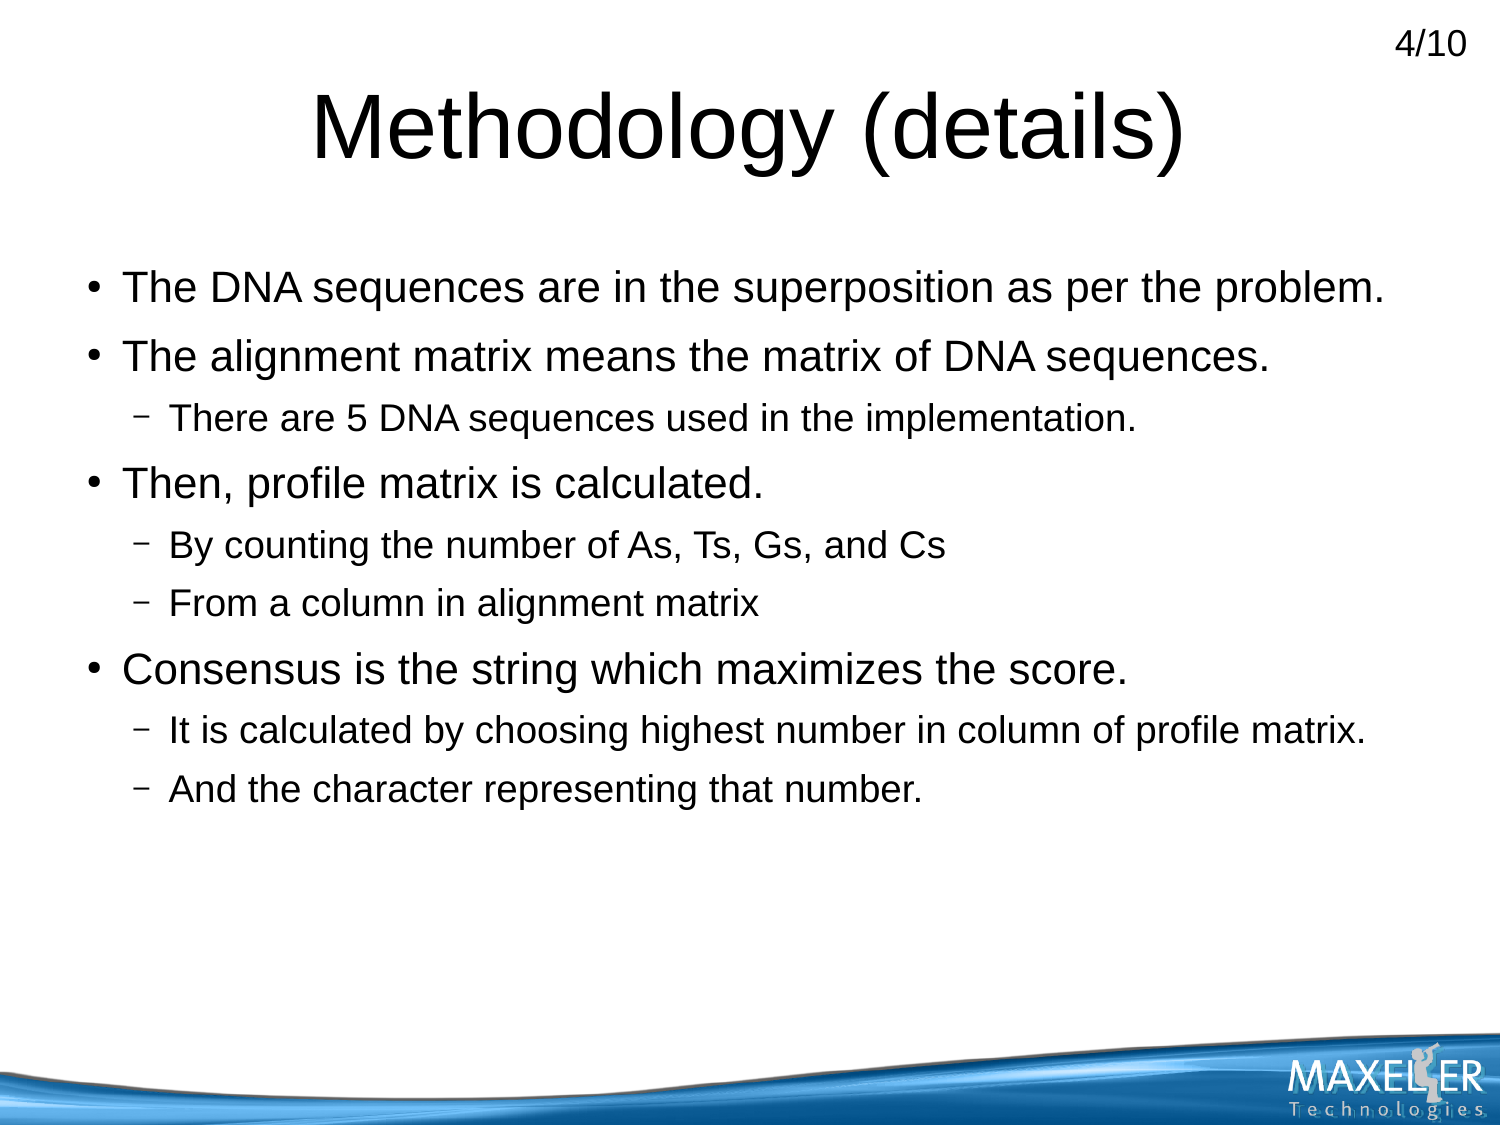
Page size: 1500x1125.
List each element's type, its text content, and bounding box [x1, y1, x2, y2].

title Methodology (details) [75, 45, 1424, 208]
list The DNA sequences are in the superposition as per the problem. The alignment matrix means the matrix of DNA sequences. There are 5 DNA sequences used in the implementation. Then, profile matrix is calculated. By counting the number of As, Ts, Gs, and Cs From a column in alignment matrix Consensus is the string which maximizes the score. It is calculated by choosing highest number in column of profile matrix. And the character representing that number. [75, 263, 1425, 916]
text_box 4/10 [1380, 15, 1486, 72]
picture [0, 1023, 1500, 1125]
